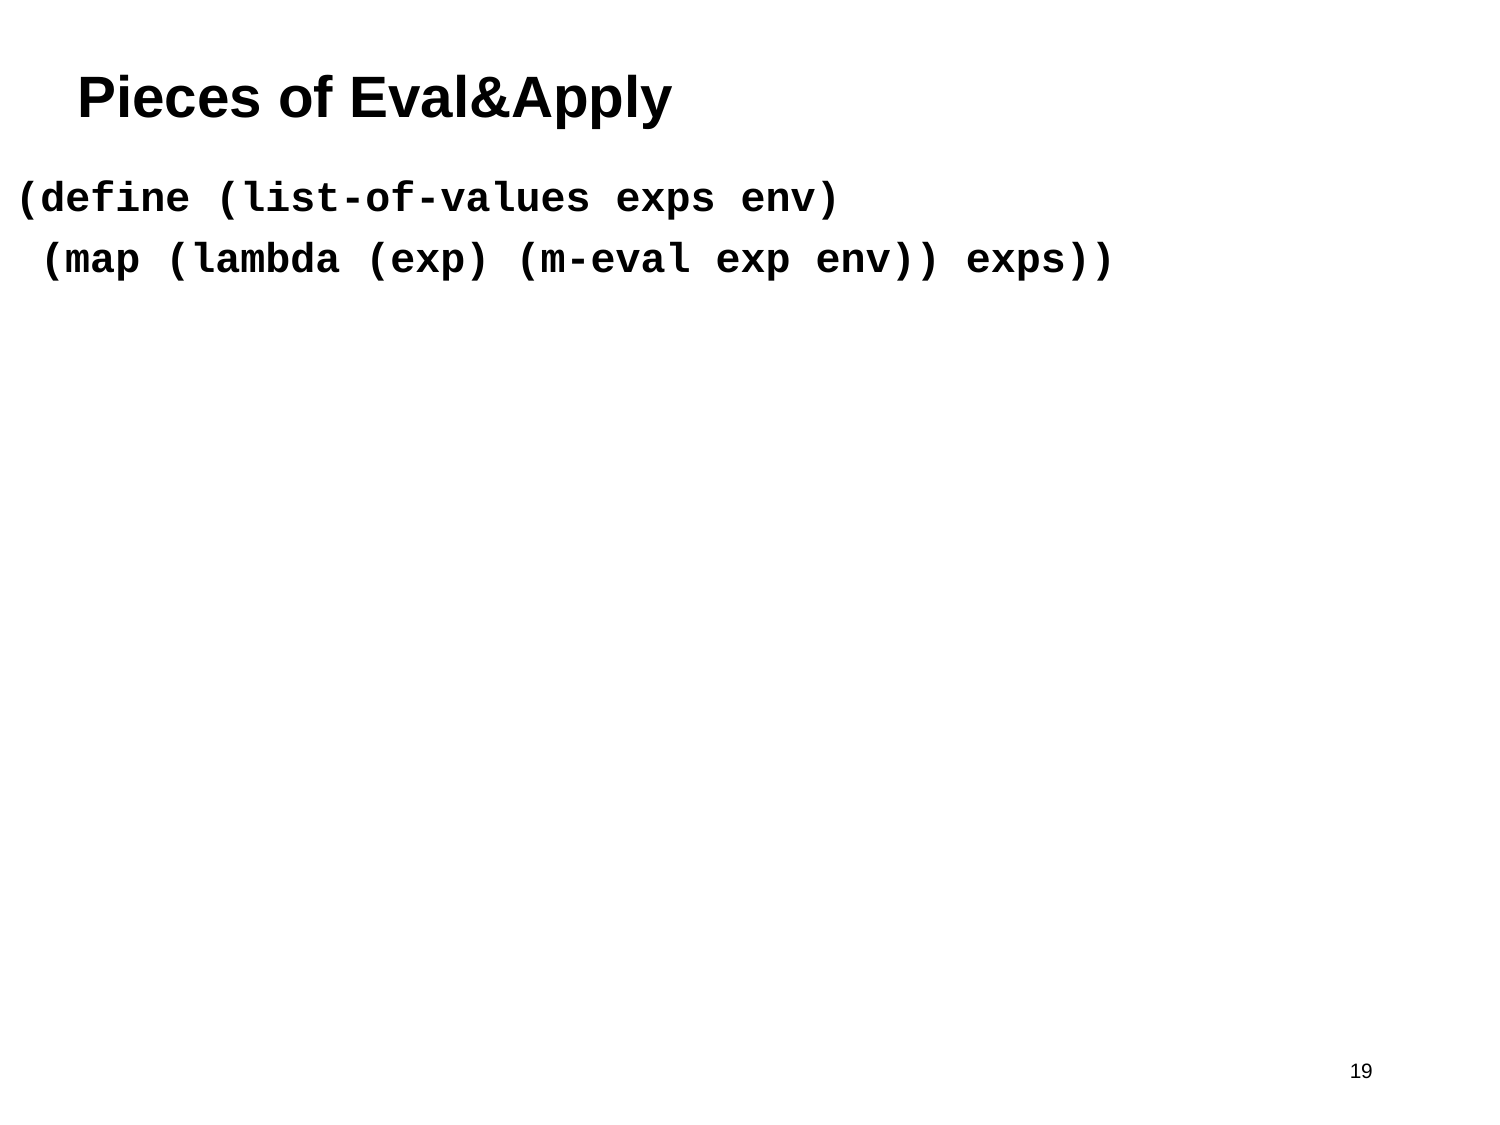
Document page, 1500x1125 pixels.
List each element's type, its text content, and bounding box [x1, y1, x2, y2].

text_box <number> [1025, 1049, 1388, 1101]
text_box (define (list-of-values exps env) (map (lambda (exp) (m-eval exp env)) exps)) [0, 162, 1500, 1000]
text_box Pieces of Eval&Apply [62, 24, 1338, 162]
